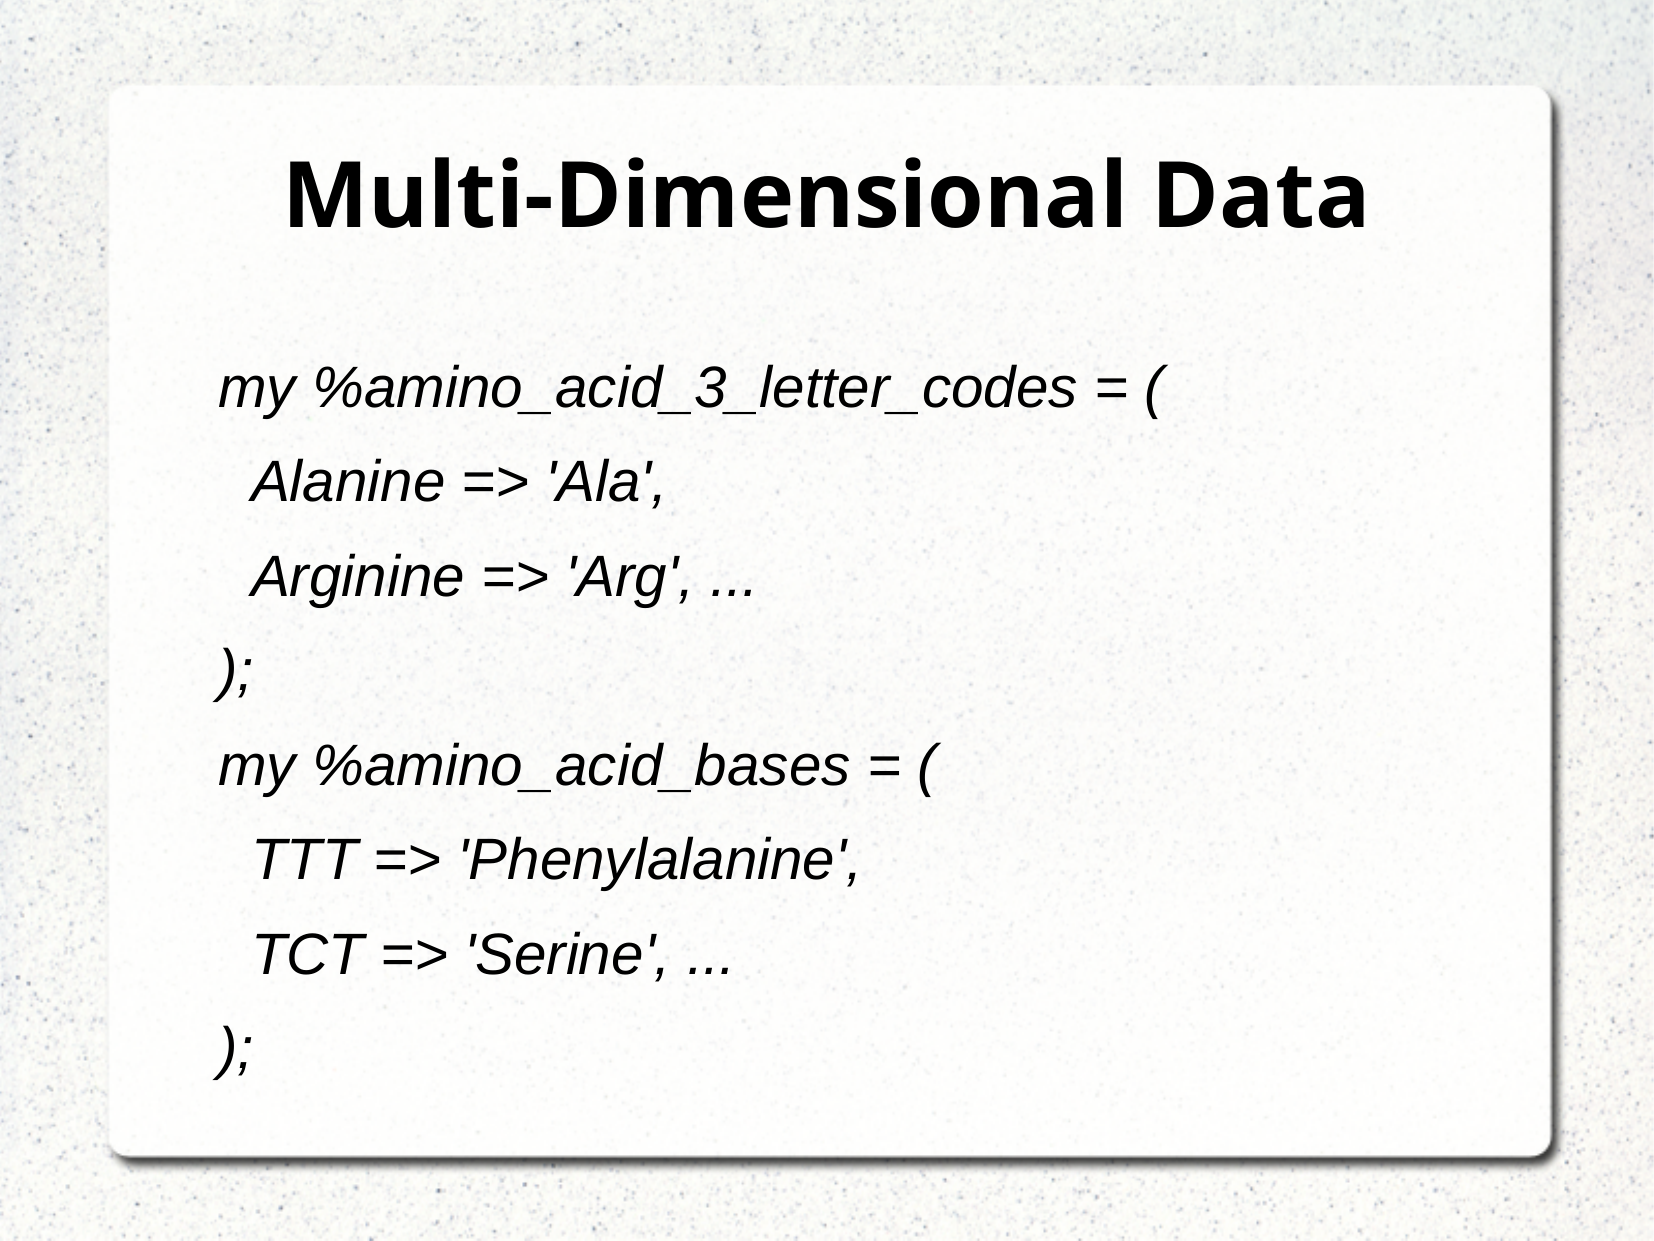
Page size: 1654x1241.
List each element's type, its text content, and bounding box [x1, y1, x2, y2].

title Multi-Dimensional Data [118, 88, 1536, 296]
picture [0, 0, 1654, 1241]
list my %amino_acid_3_letter_codes = ( Alanine => 'Ala', Arginine => 'Arg', ... ); my %amino_acid_bases = ( TTT => 'Phenylalanine', TCT => 'Serine', ... ); [147, 354, 1536, 1093]
